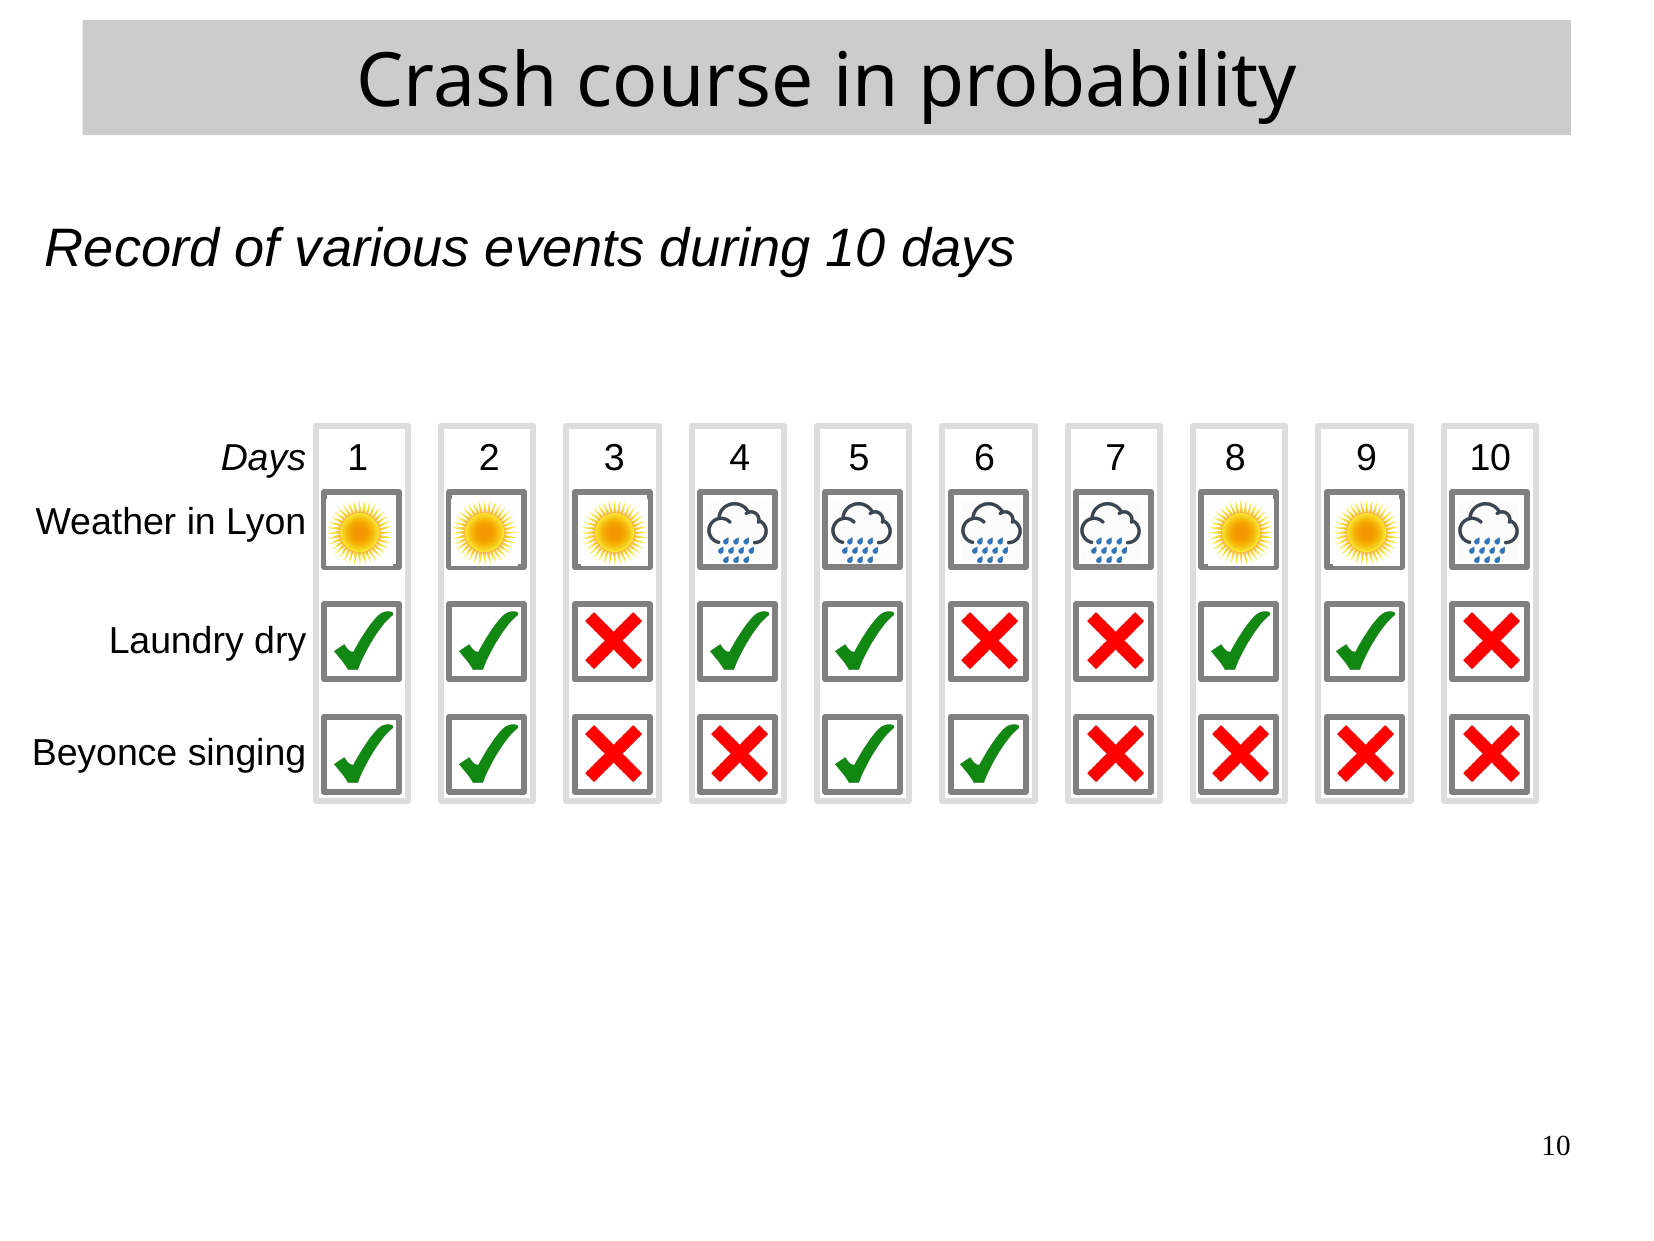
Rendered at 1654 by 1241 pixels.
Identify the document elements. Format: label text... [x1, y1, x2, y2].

picture [709, 723, 770, 784]
picture [333, 723, 394, 784]
text_box 8 [1210, 429, 1271, 486]
picture [326, 499, 393, 566]
picture [1210, 723, 1271, 784]
picture [581, 499, 648, 566]
picture [451, 499, 518, 566]
picture [1208, 499, 1274, 566]
picture [834, 610, 895, 671]
picture [333, 610, 394, 671]
picture [961, 502, 1022, 563]
picture [1085, 610, 1146, 671]
picture [1210, 610, 1271, 671]
text_box 10 [1454, 429, 1533, 528]
text_box 6 [959, 429, 1020, 486]
text_box Days [5, 428, 313, 489]
picture [1458, 502, 1519, 563]
text_box 5 [834, 429, 895, 486]
picture [834, 723, 895, 784]
picture [583, 610, 644, 671]
picture [458, 610, 519, 671]
picture [583, 723, 644, 784]
picture [959, 610, 1020, 671]
text_box Laundry dry [5, 611, 313, 672]
picture [1461, 723, 1522, 784]
text_box 3 [589, 429, 650, 486]
picture [1085, 723, 1146, 784]
text_box 10 [1455, 495, 1524, 528]
text_box 4 [714, 429, 775, 486]
text_box 7 [1090, 429, 1151, 486]
picture [1080, 502, 1141, 563]
picture [458, 723, 519, 784]
text_box 1 [332, 429, 393, 486]
picture [1335, 723, 1396, 784]
picture [1335, 610, 1396, 671]
text_box Beyonce singing [5, 723, 313, 784]
text_box 9 [1341, 429, 1402, 486]
picture [959, 723, 1020, 784]
text_box Record of various events during 10 days [30, 210, 1216, 286]
picture [831, 502, 892, 563]
picture [1333, 499, 1400, 566]
text_box 2 [463, 429, 524, 486]
title Crash course in probability [82, 19, 1571, 136]
picture [709, 610, 770, 671]
picture [1461, 610, 1522, 671]
text_box Weather in Lyon [5, 493, 313, 554]
picture [707, 502, 768, 563]
